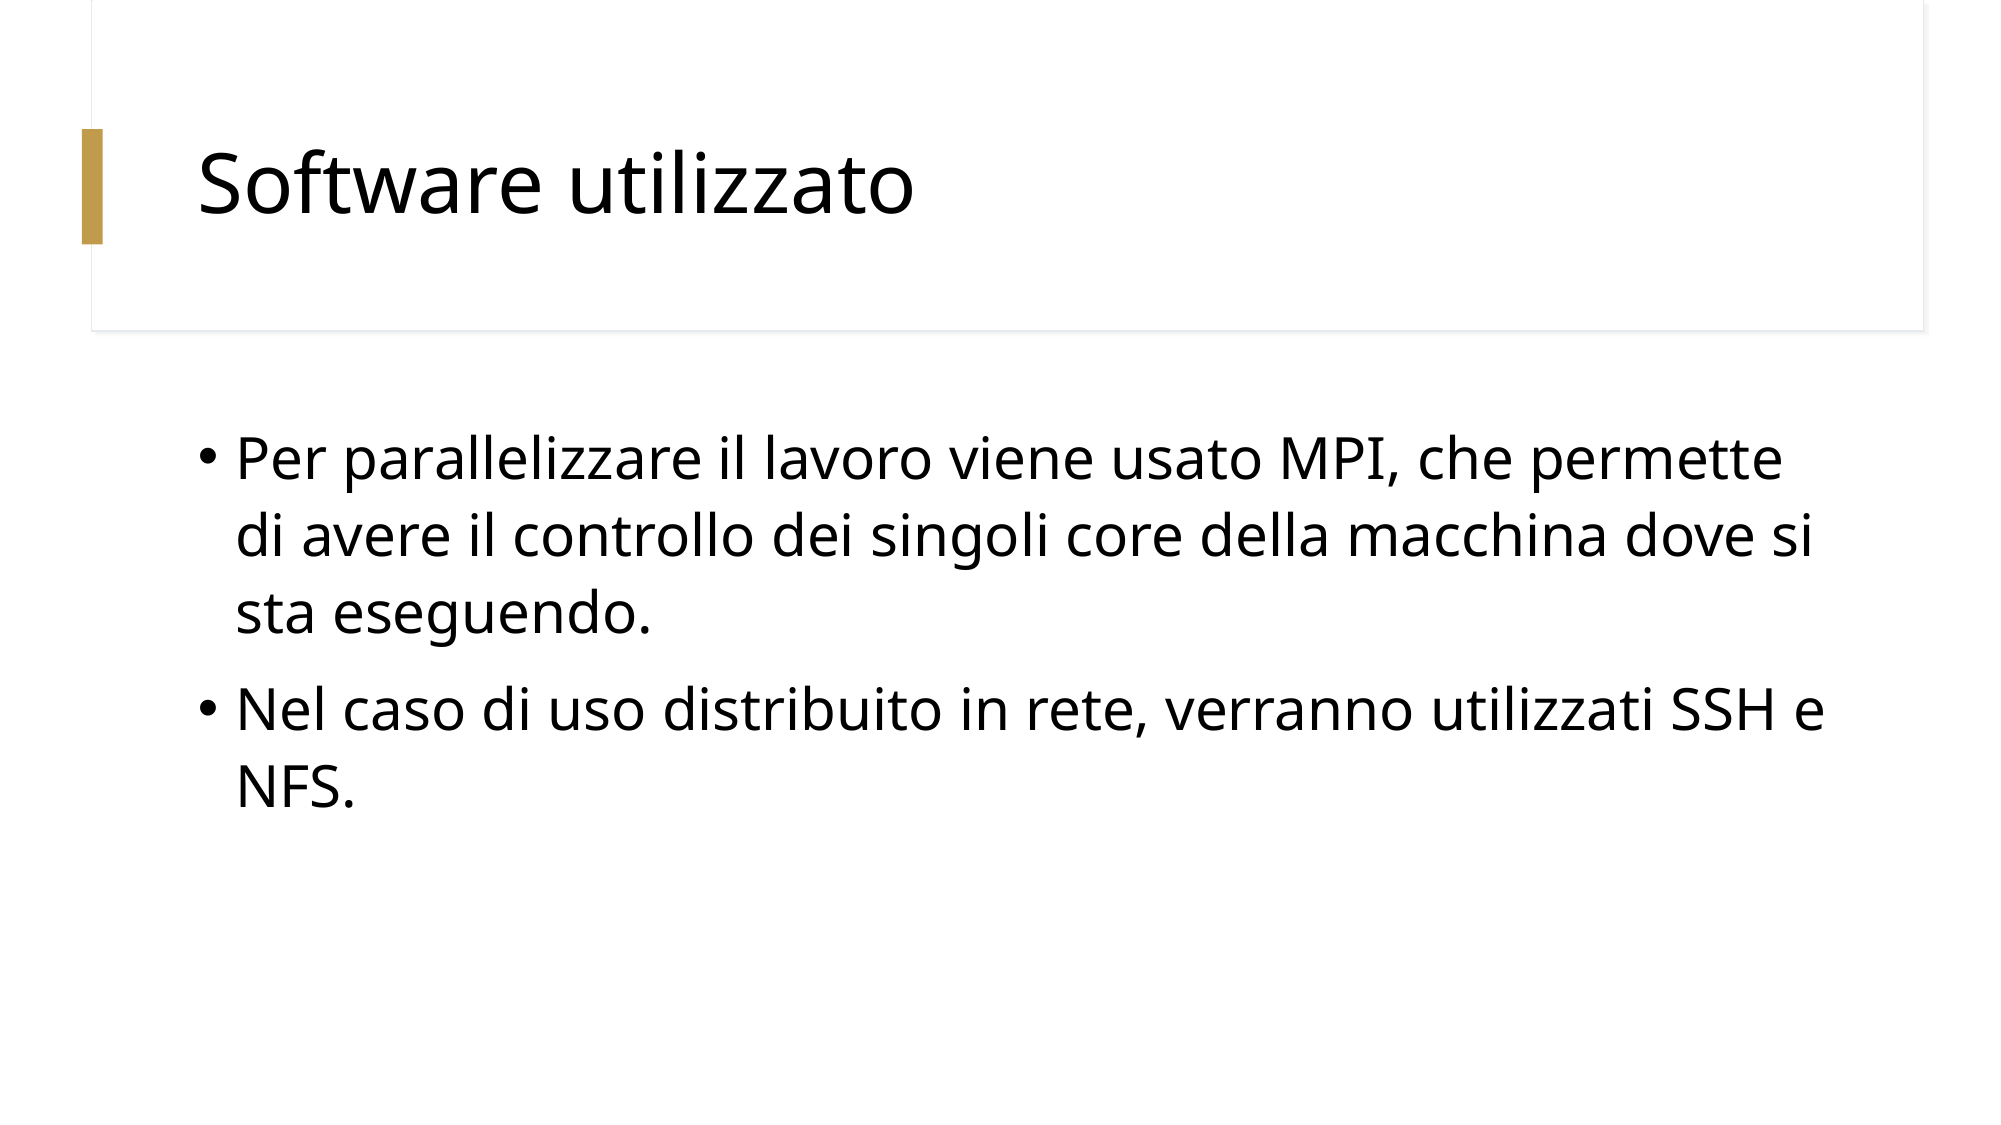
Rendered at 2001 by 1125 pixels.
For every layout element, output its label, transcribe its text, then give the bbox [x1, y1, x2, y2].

text_box Software utilizzato [182, 89, 1851, 284]
text_box Per parallelizzare il lavoro viene usato MPI, che permette di avere il controllo dei singoli core della macchina dove si sta eseguendo. Nel caso di uso distribuito in rete, verranno utilizzati SSH e NFS. [182, 406, 1851, 1013]
